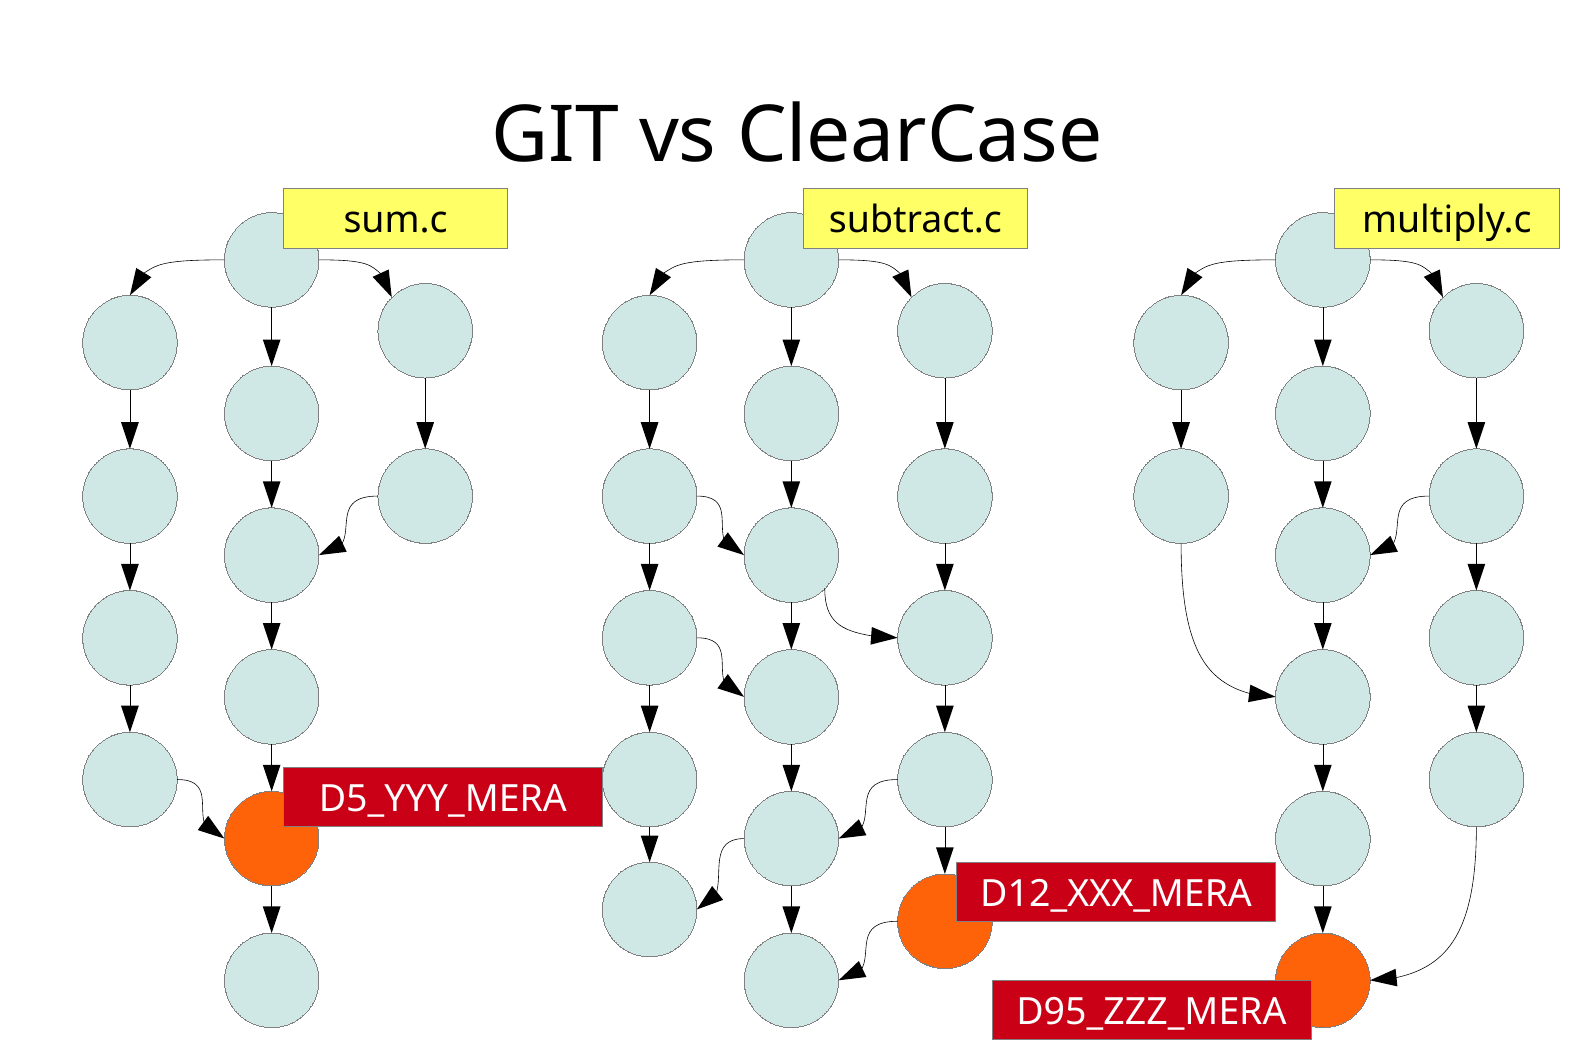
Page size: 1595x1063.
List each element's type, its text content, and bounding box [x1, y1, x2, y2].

text_box [1133, 448, 1229, 544]
text_box [377, 448, 473, 544]
text_box subtract.c [803, 188, 1028, 249]
text_box [602, 590, 697, 686]
text_box [603, 732, 697, 827]
text_box [82, 448, 178, 544]
text_box [897, 448, 993, 544]
text_box [897, 283, 993, 379]
text_box D12_XXX_MERA [956, 862, 1276, 922]
text_box [1429, 448, 1524, 544]
text_box [224, 649, 319, 745]
text_box [744, 933, 839, 1028]
text_box [1275, 366, 1371, 461]
text_box [744, 366, 839, 461]
text_box [224, 791, 319, 886]
text_box [377, 283, 473, 379]
text_box [1275, 933, 1371, 1028]
text_box [602, 295, 697, 390]
text_box [1275, 212, 1371, 308]
text_box sum.c [283, 188, 508, 249]
text_box D5_YYY_MERA [283, 767, 603, 827]
text_box [602, 862, 697, 957]
text_box [224, 507, 319, 603]
text_box [1429, 732, 1524, 827]
text_box [1275, 791, 1371, 886]
text_box [1429, 283, 1524, 378]
text_box [82, 590, 178, 686]
text_box [602, 448, 697, 544]
text_box multiply.c [1334, 188, 1560, 249]
text_box [744, 212, 839, 308]
text_box [224, 933, 319, 1028]
text_box [224, 212, 319, 308]
text_box [897, 874, 993, 969]
text_box [744, 507, 839, 603]
text_box [1275, 507, 1371, 603]
text_box D95_ZZZ_MERA [992, 980, 1312, 1040]
text_box [744, 649, 839, 745]
text_box [1133, 295, 1229, 390]
text_box [897, 590, 993, 686]
text_box [1429, 590, 1524, 686]
title GIT vs ClearCase [79, 42, 1515, 220]
text_box [82, 295, 178, 390]
text_box [744, 791, 839, 886]
text_box [897, 732, 993, 827]
text_box [82, 732, 178, 827]
text_box [1275, 649, 1371, 745]
text_box [224, 366, 319, 461]
